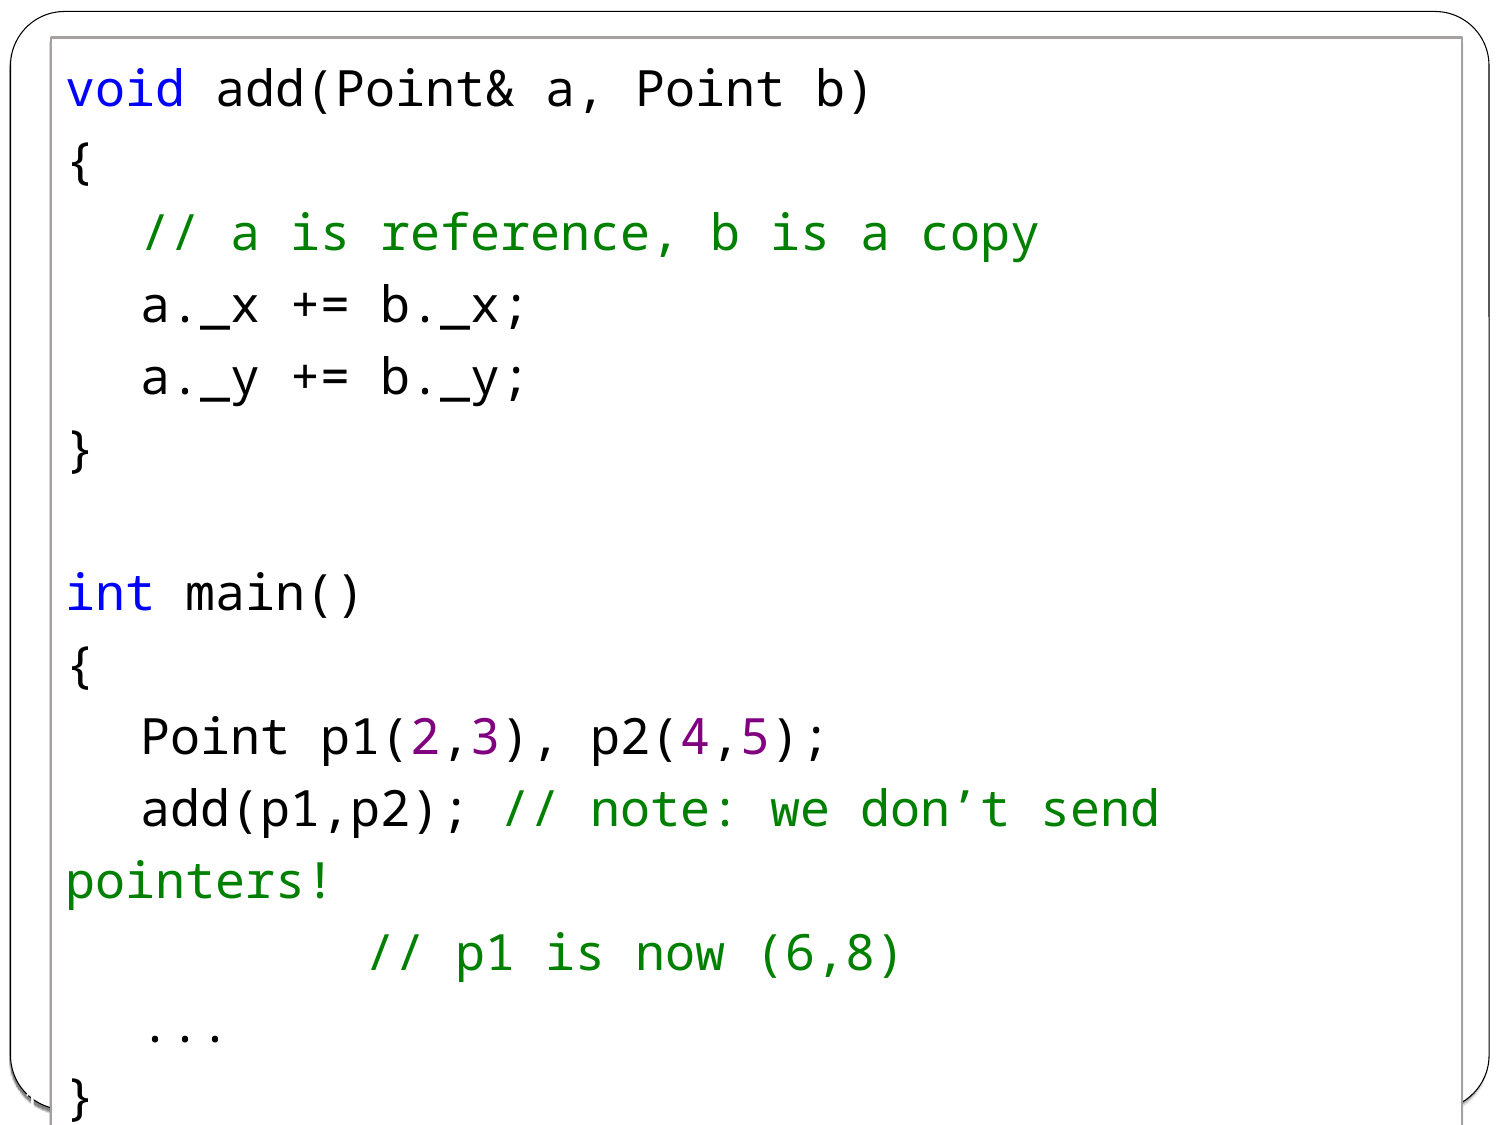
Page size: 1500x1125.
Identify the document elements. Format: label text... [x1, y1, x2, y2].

slide_number <number> [0, 1074, 50, 1125]
text_box void add(Point& a, Point b) { // a is reference, b is a copy a._x += b._x; a._y += b._y; } int main() { Point p1(2,3), p2(4,5); add(p1,p2); // note: we don’t send pointers! // p1 is now (6,8) ... } [50, 37, 1463, 1125]
